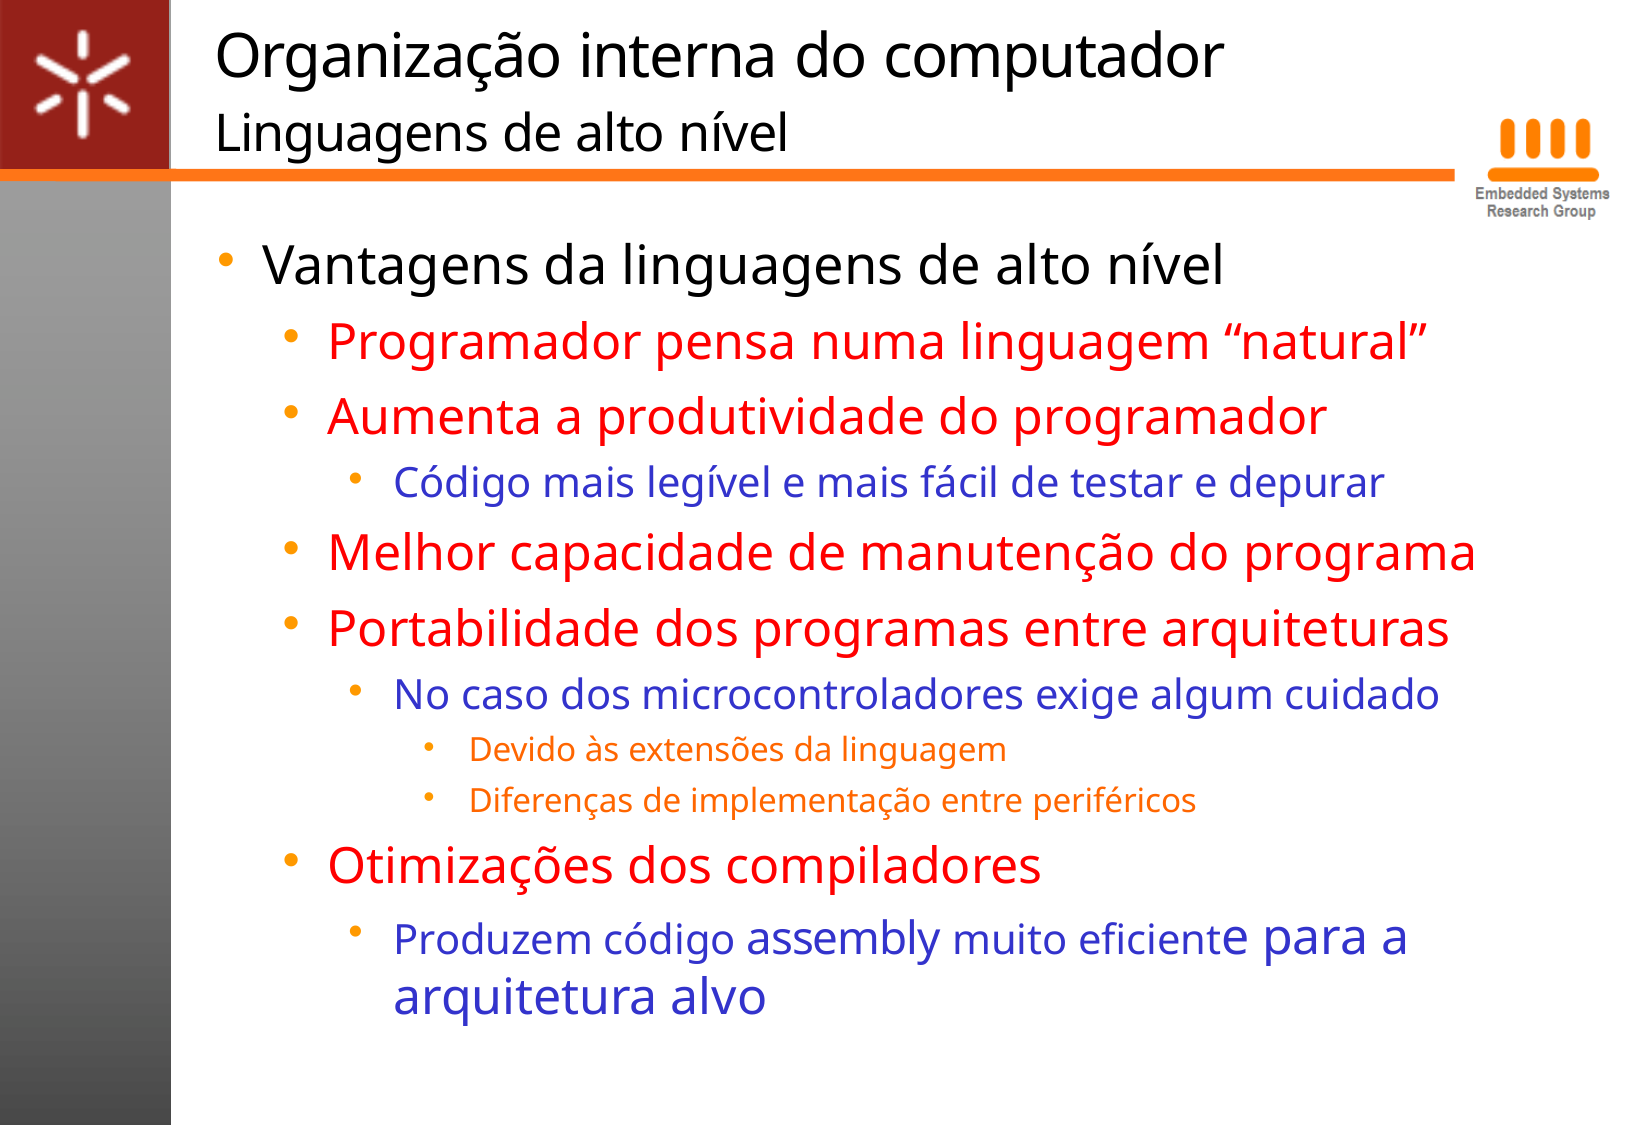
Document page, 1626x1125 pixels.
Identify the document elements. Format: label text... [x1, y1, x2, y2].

picture [1475, 118, 1610, 220]
picture [0, 182, 171, 1125]
title Organização interna do computador Linguagens de alto nível [212, 16, 1359, 234]
text_box Vantagens da linguagens de alto nível Programador pensa numa linguagem “natural” Aumenta a produtividade do programador Código mais legível e mais fácil de testar e depurar Melhor capacidade de manutenção do programa Portabilidade dos programas entre arquiteturas No caso dos microcontroladores exige algum cuidado Devido às extensões da linguagem Diferenças de implementação entre periféricos Otimizações dos compiladores Produzem código assembly muito eficiente para a arquitetura alvo [215, 212, 1576, 1025]
picture [0, 0, 171, 169]
